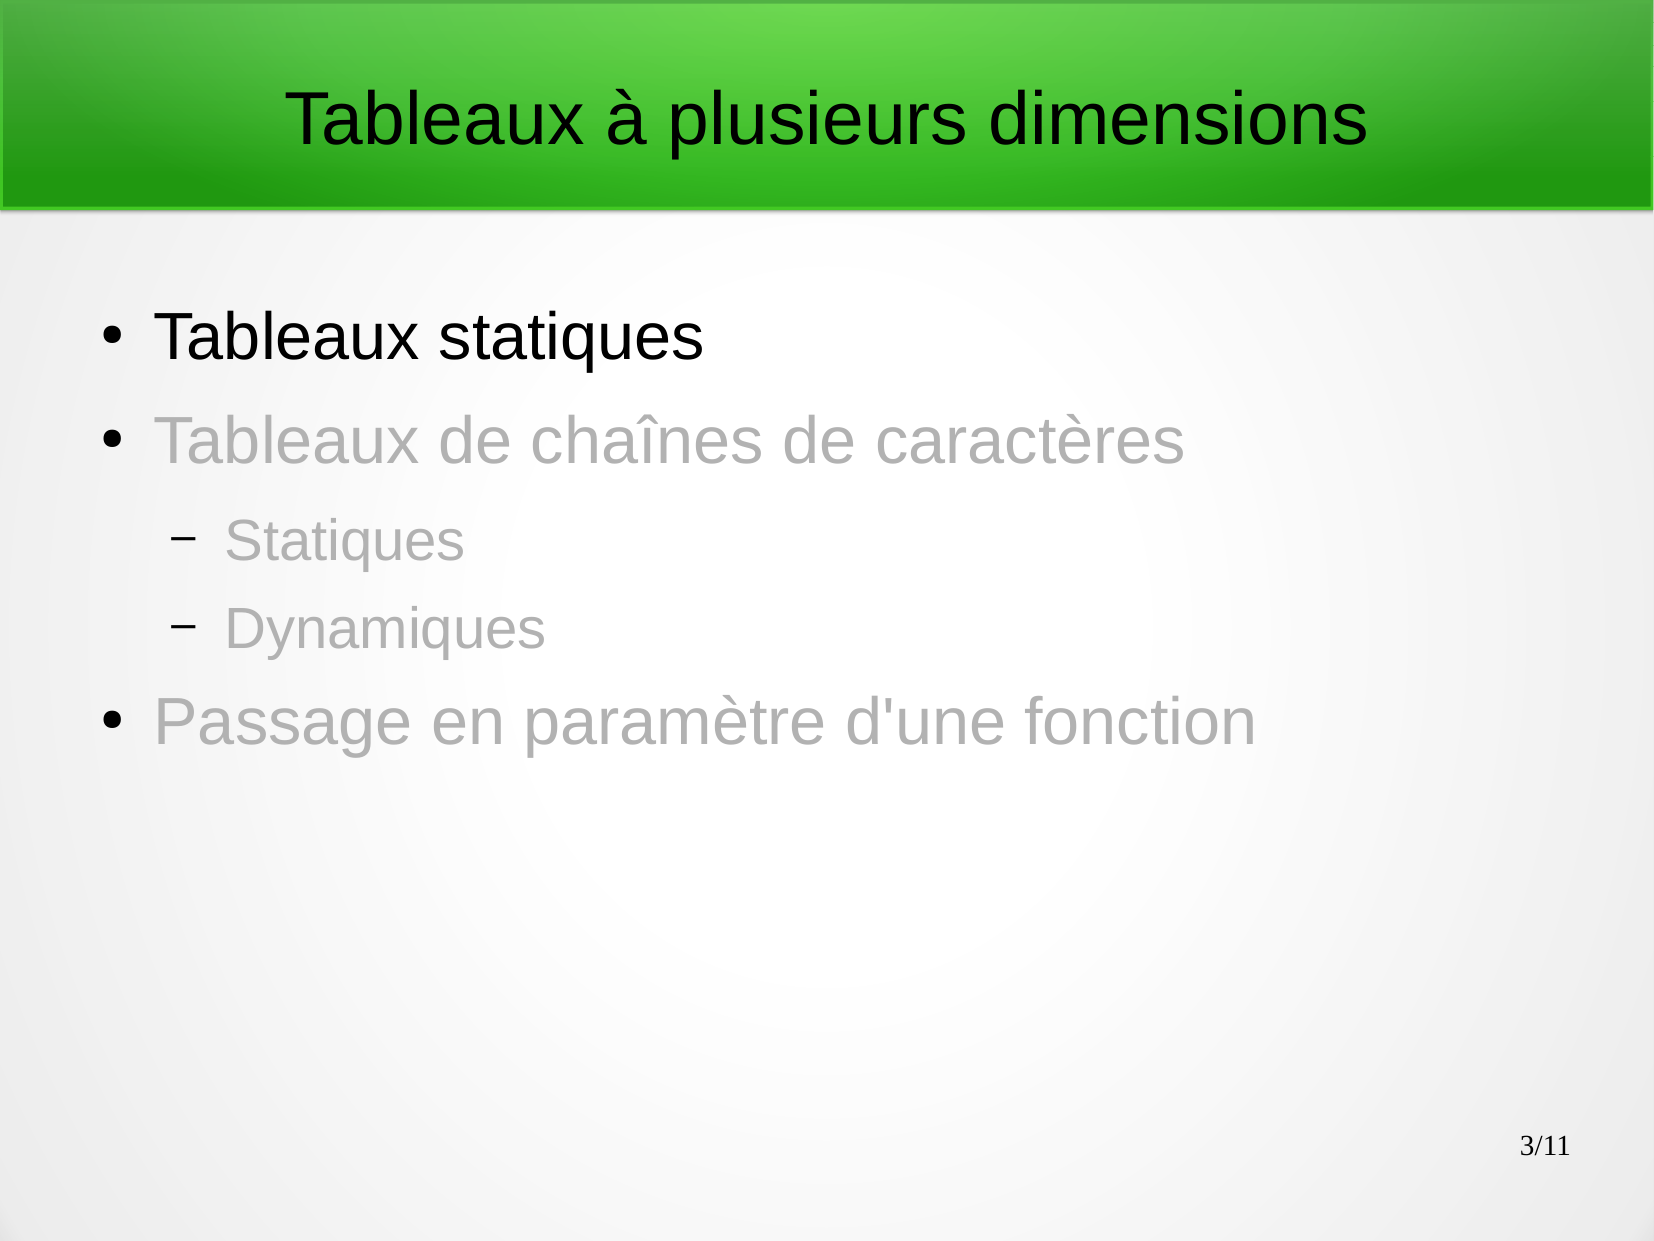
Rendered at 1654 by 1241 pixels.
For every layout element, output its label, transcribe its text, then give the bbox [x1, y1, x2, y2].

title Tableaux à plusieurs dimensions [82, 47, 1571, 189]
list Tableaux statiques Tableaux de chaînes de caractères Statiques Dynamiques Passage en paramètre d'une fonction [82, 299, 1571, 1019]
